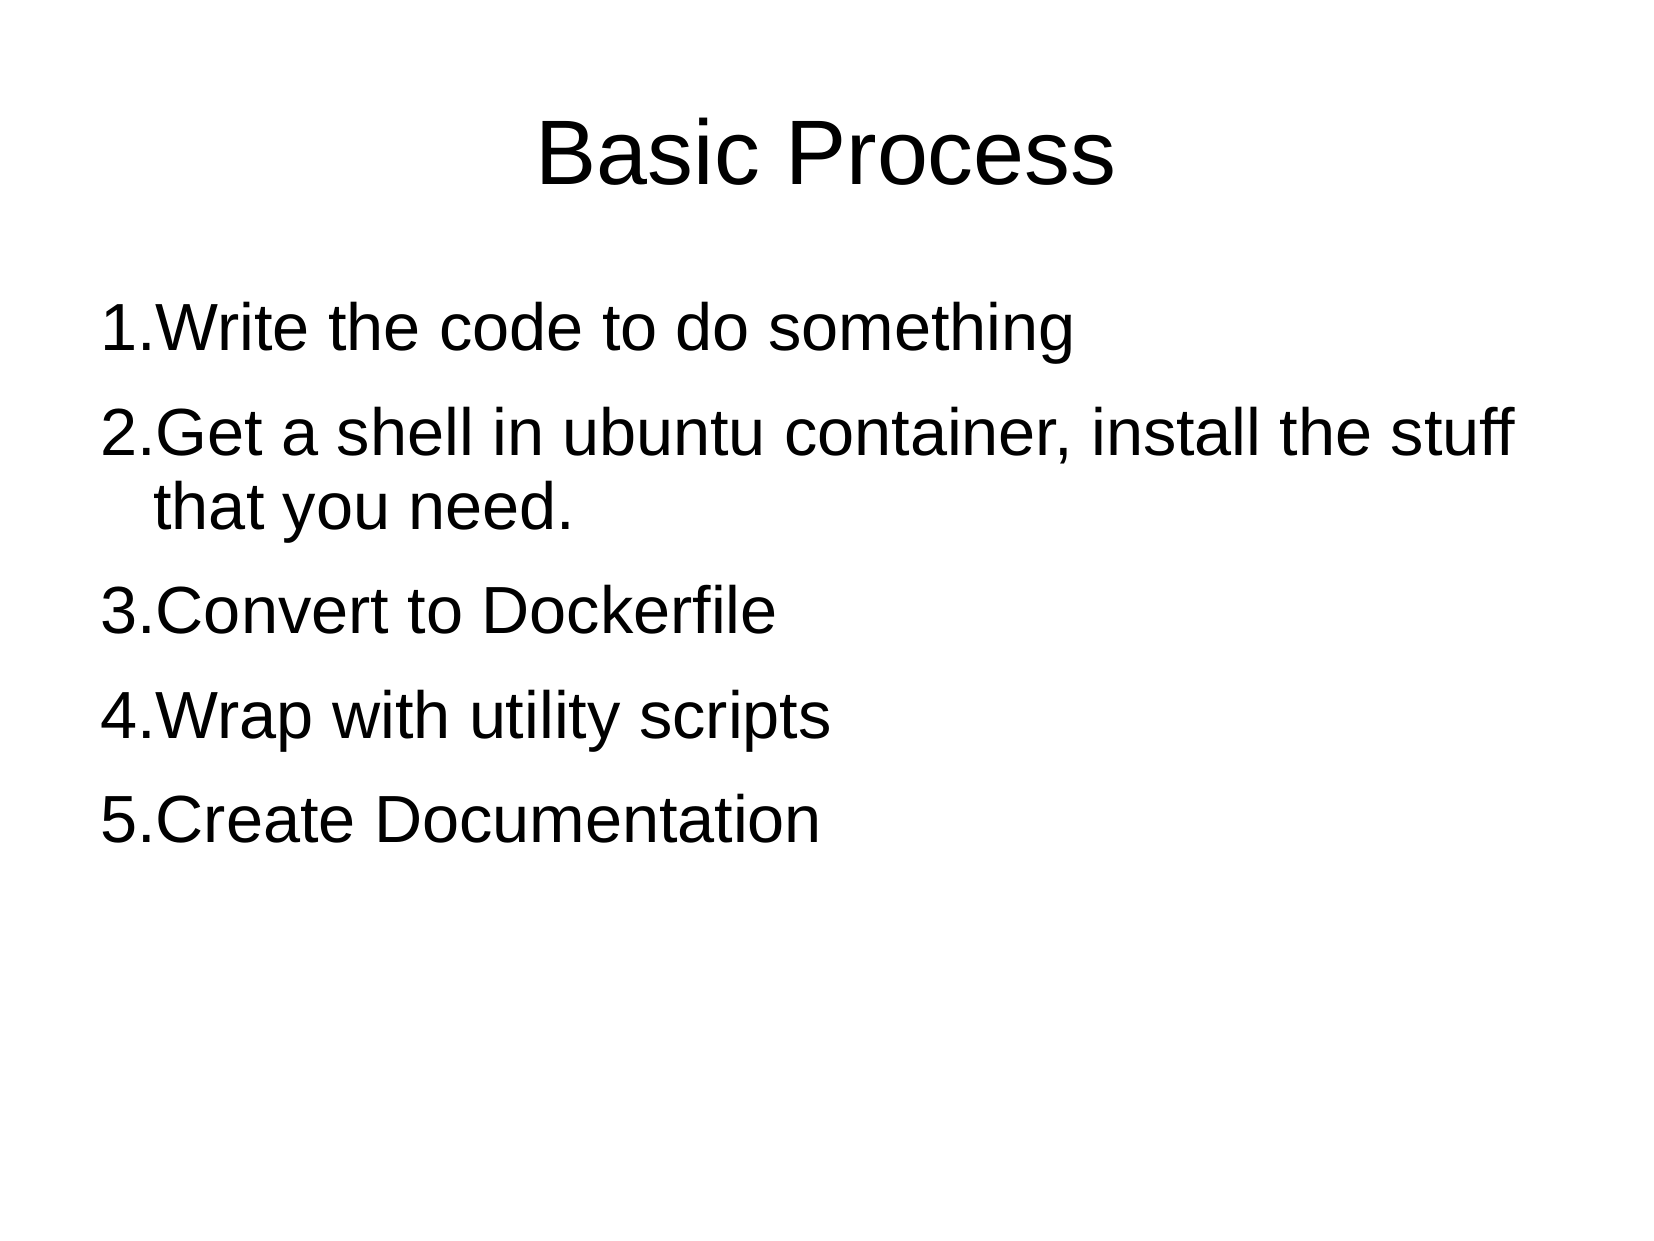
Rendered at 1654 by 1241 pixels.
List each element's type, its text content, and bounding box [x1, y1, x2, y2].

title Basic Process [82, 49, 1571, 257]
list Write the code to do something Get a shell in ubuntu container, install the stuff that you need. Convert to Dockerfile Wrap with utility scripts Create Documentation [82, 290, 1571, 1010]
